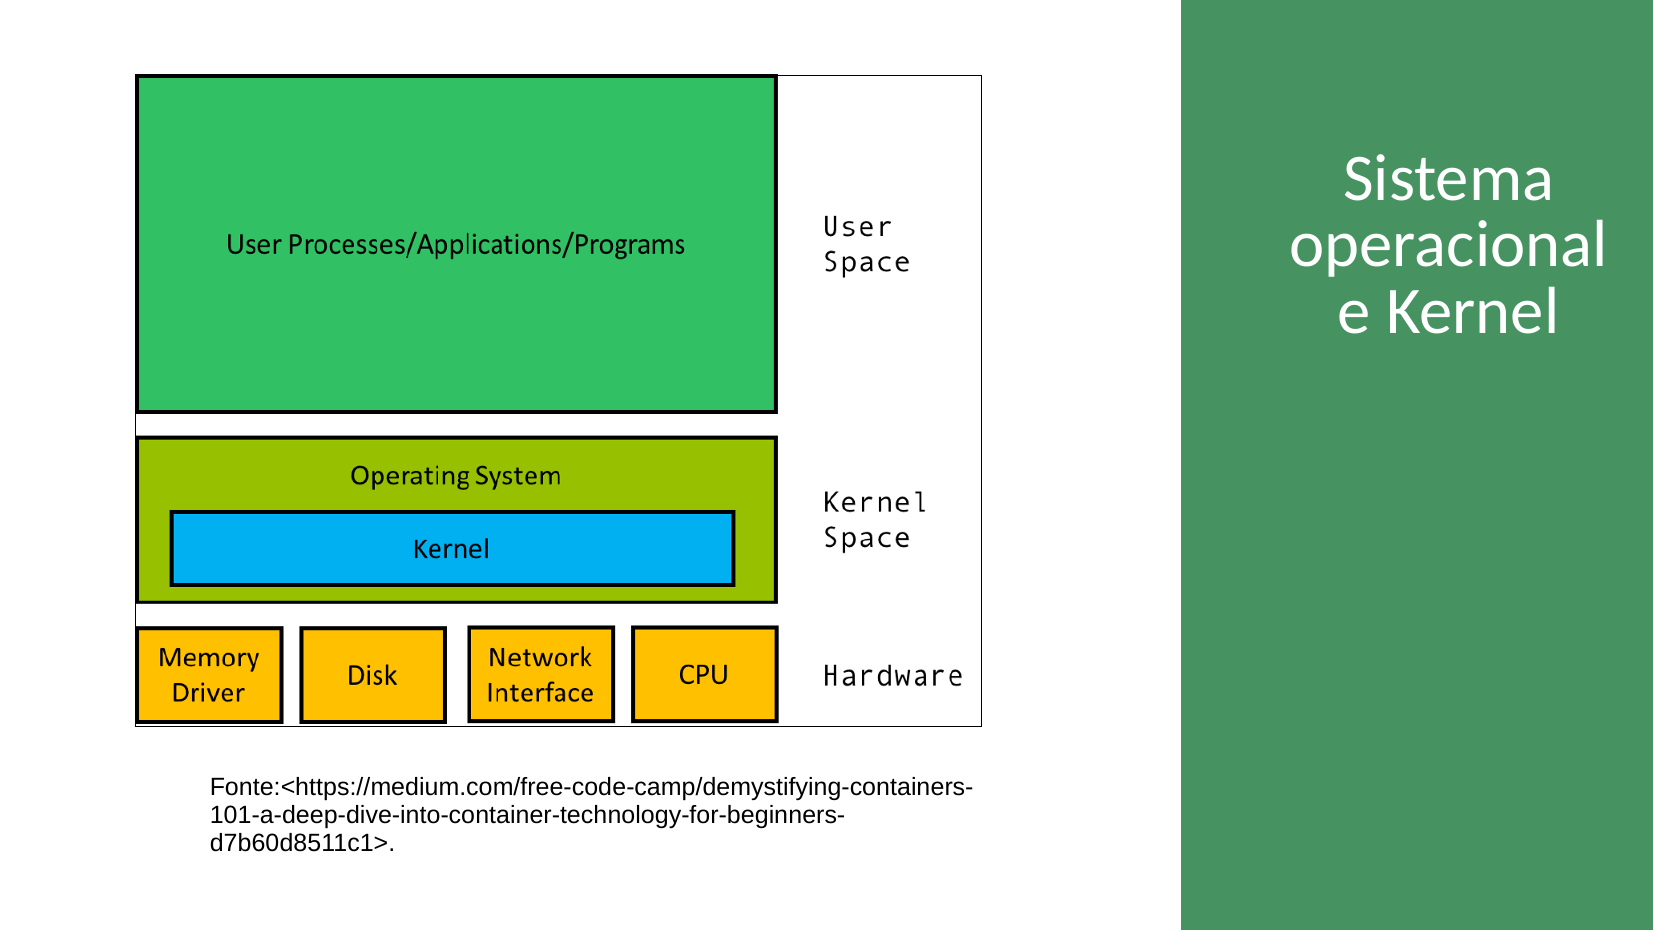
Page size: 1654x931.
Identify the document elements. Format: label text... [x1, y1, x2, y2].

picture [135, 74, 982, 727]
text_box Fonte:<https://medium.com/free-code-camp/demystifying-containers-101-a-deep-dive-into-container-technology-for-beginners-d7b60d8511c1>. [195, 765, 1006, 871]
list Sistema operacional e Kernel [1206, 150, 1621, 826]
